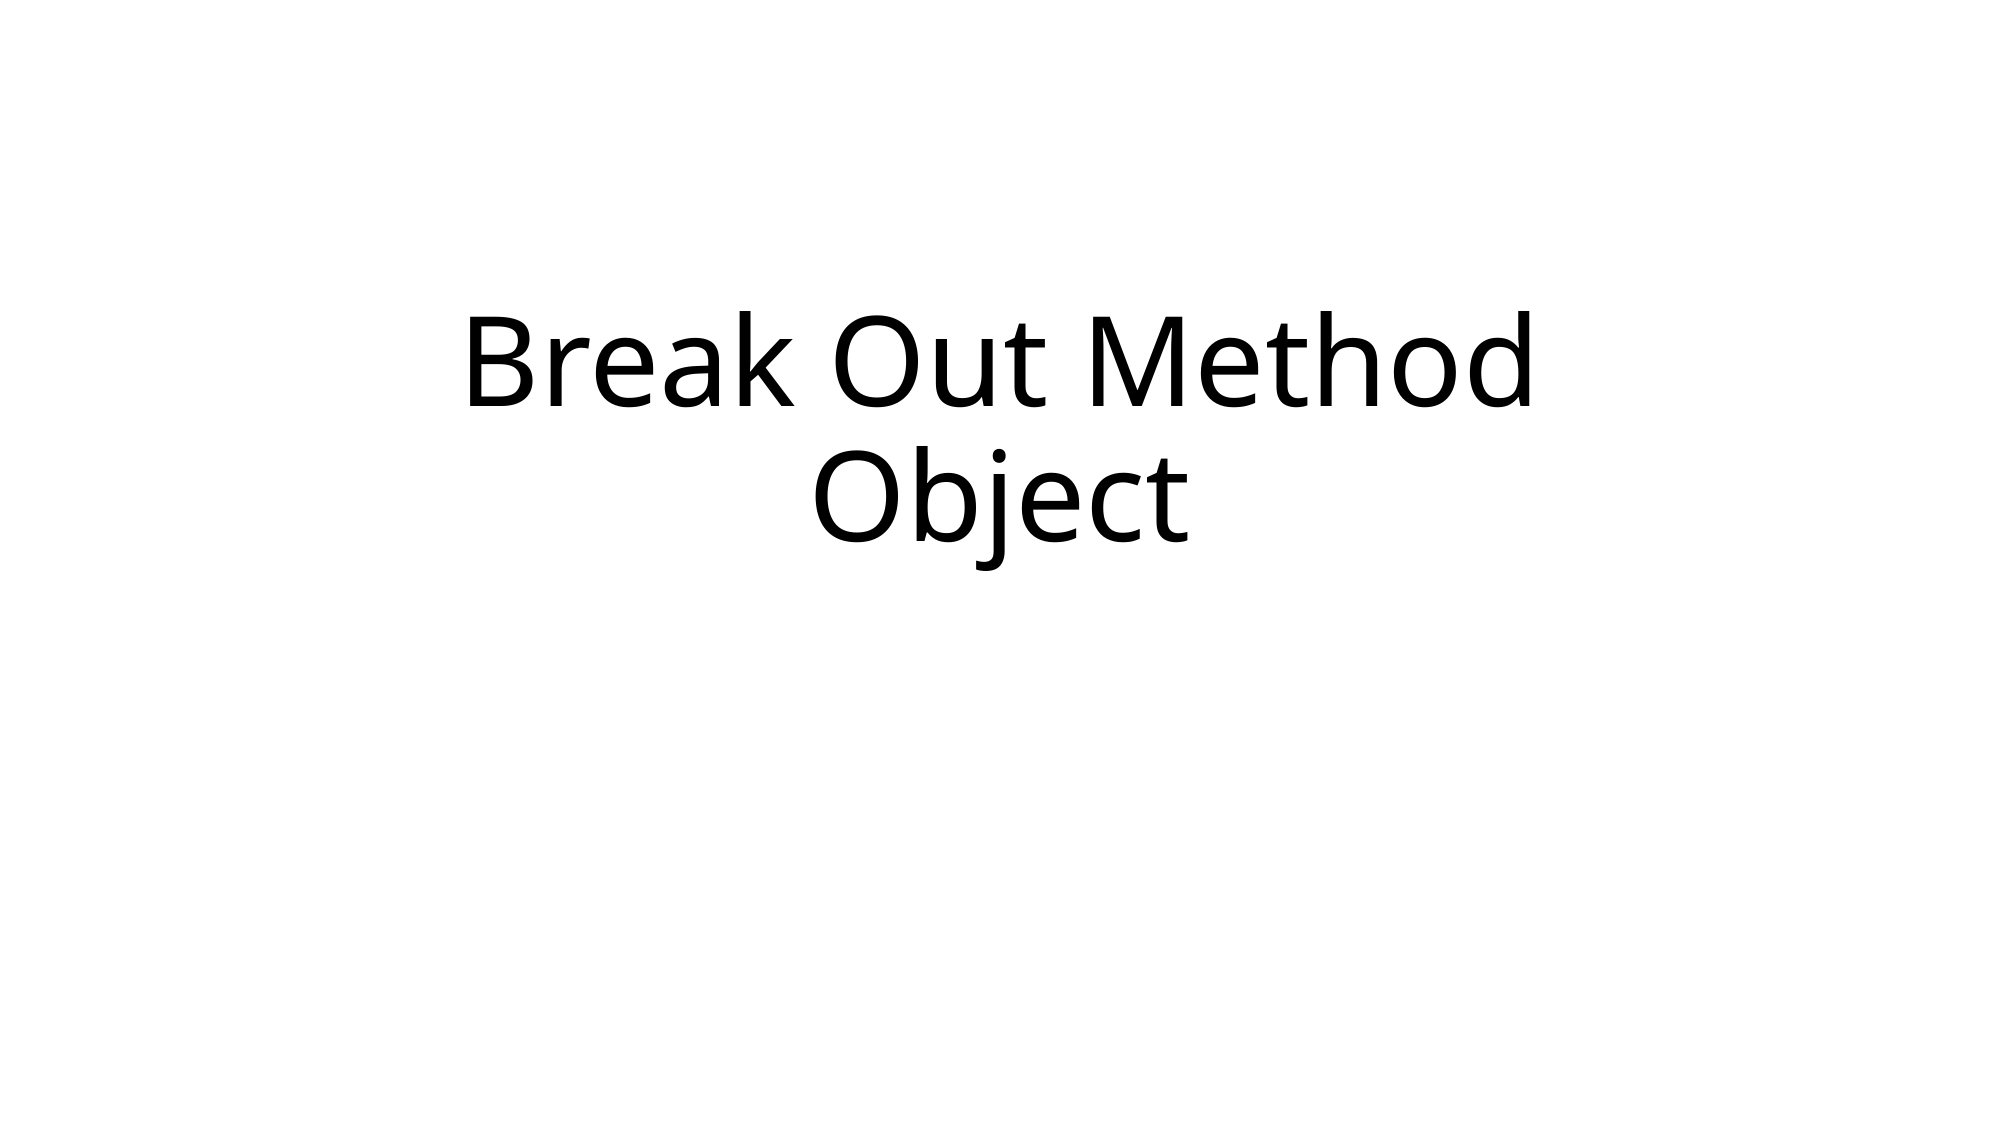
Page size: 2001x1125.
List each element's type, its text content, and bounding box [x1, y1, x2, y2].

title Break Out Method Object [249, 184, 1750, 576]
